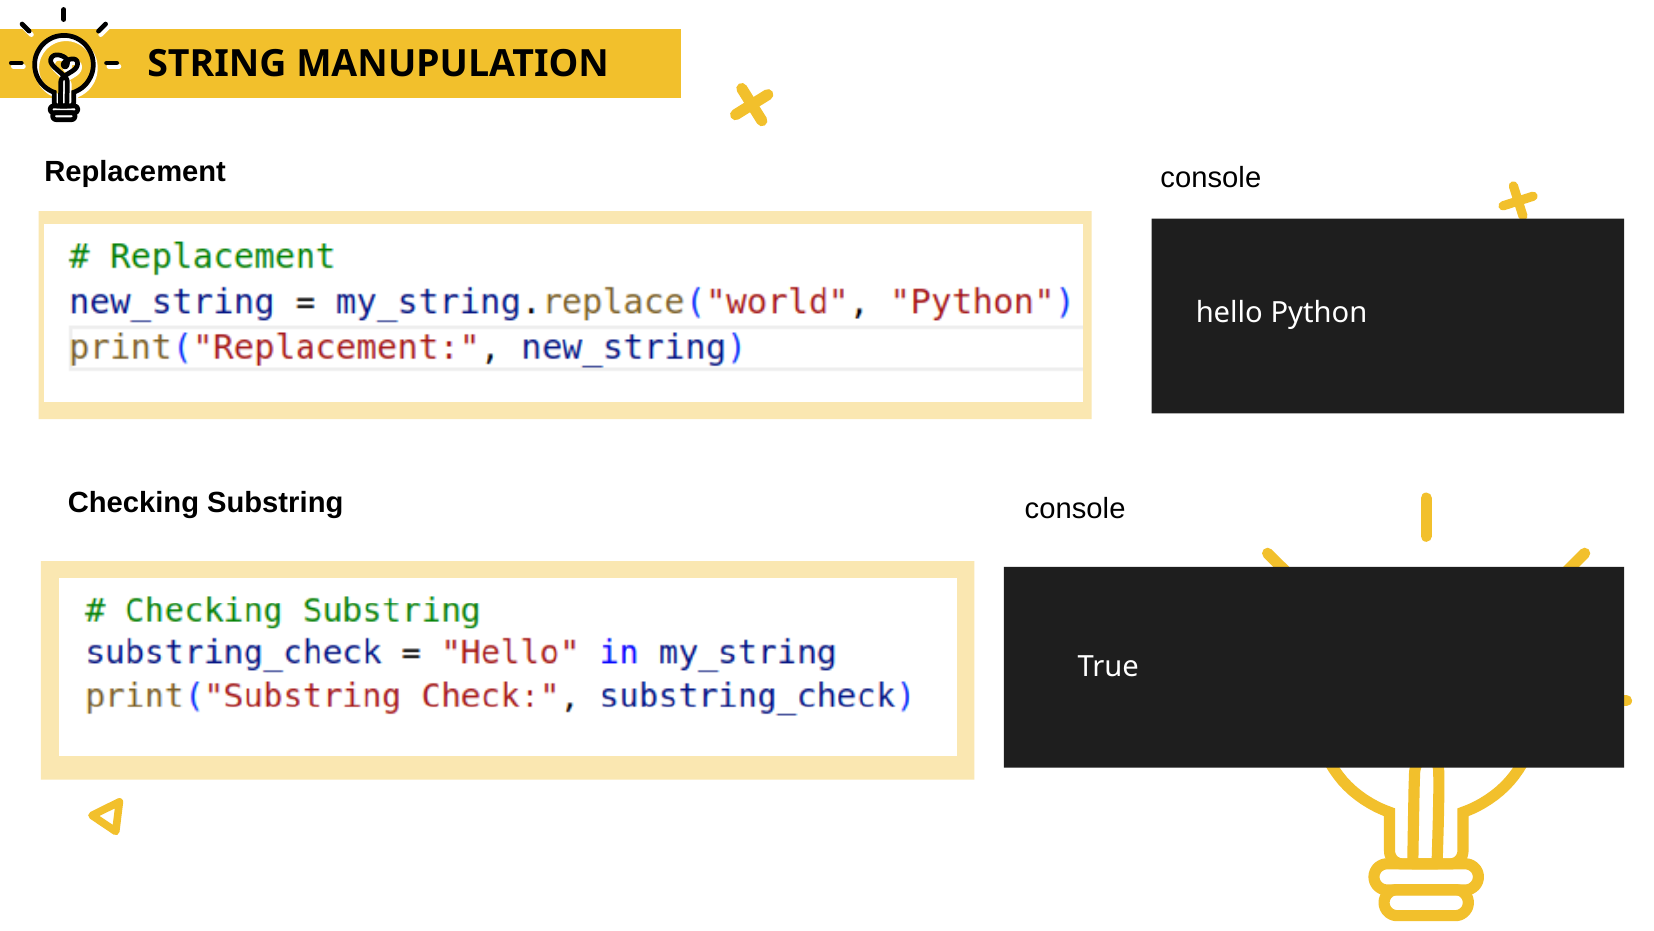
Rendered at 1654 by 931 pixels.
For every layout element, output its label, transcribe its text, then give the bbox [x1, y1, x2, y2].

title STRING MANUPULATION [147, 0, 785, 137]
text_box True [1062, 637, 1477, 693]
text_box Replacement [29, 147, 650, 196]
text_box console [1145, 153, 1471, 202]
text_box Checking Substring [53, 478, 674, 526]
text_box [1151, 218, 1625, 414]
text_box [40, 561, 975, 780]
text_box [38, 211, 1092, 420]
picture [59, 578, 957, 756]
text_box console [1009, 484, 1335, 532]
picture [44, 224, 1083, 402]
text_box hello Python [1181, 283, 1654, 339]
text_box [1003, 566, 1625, 768]
